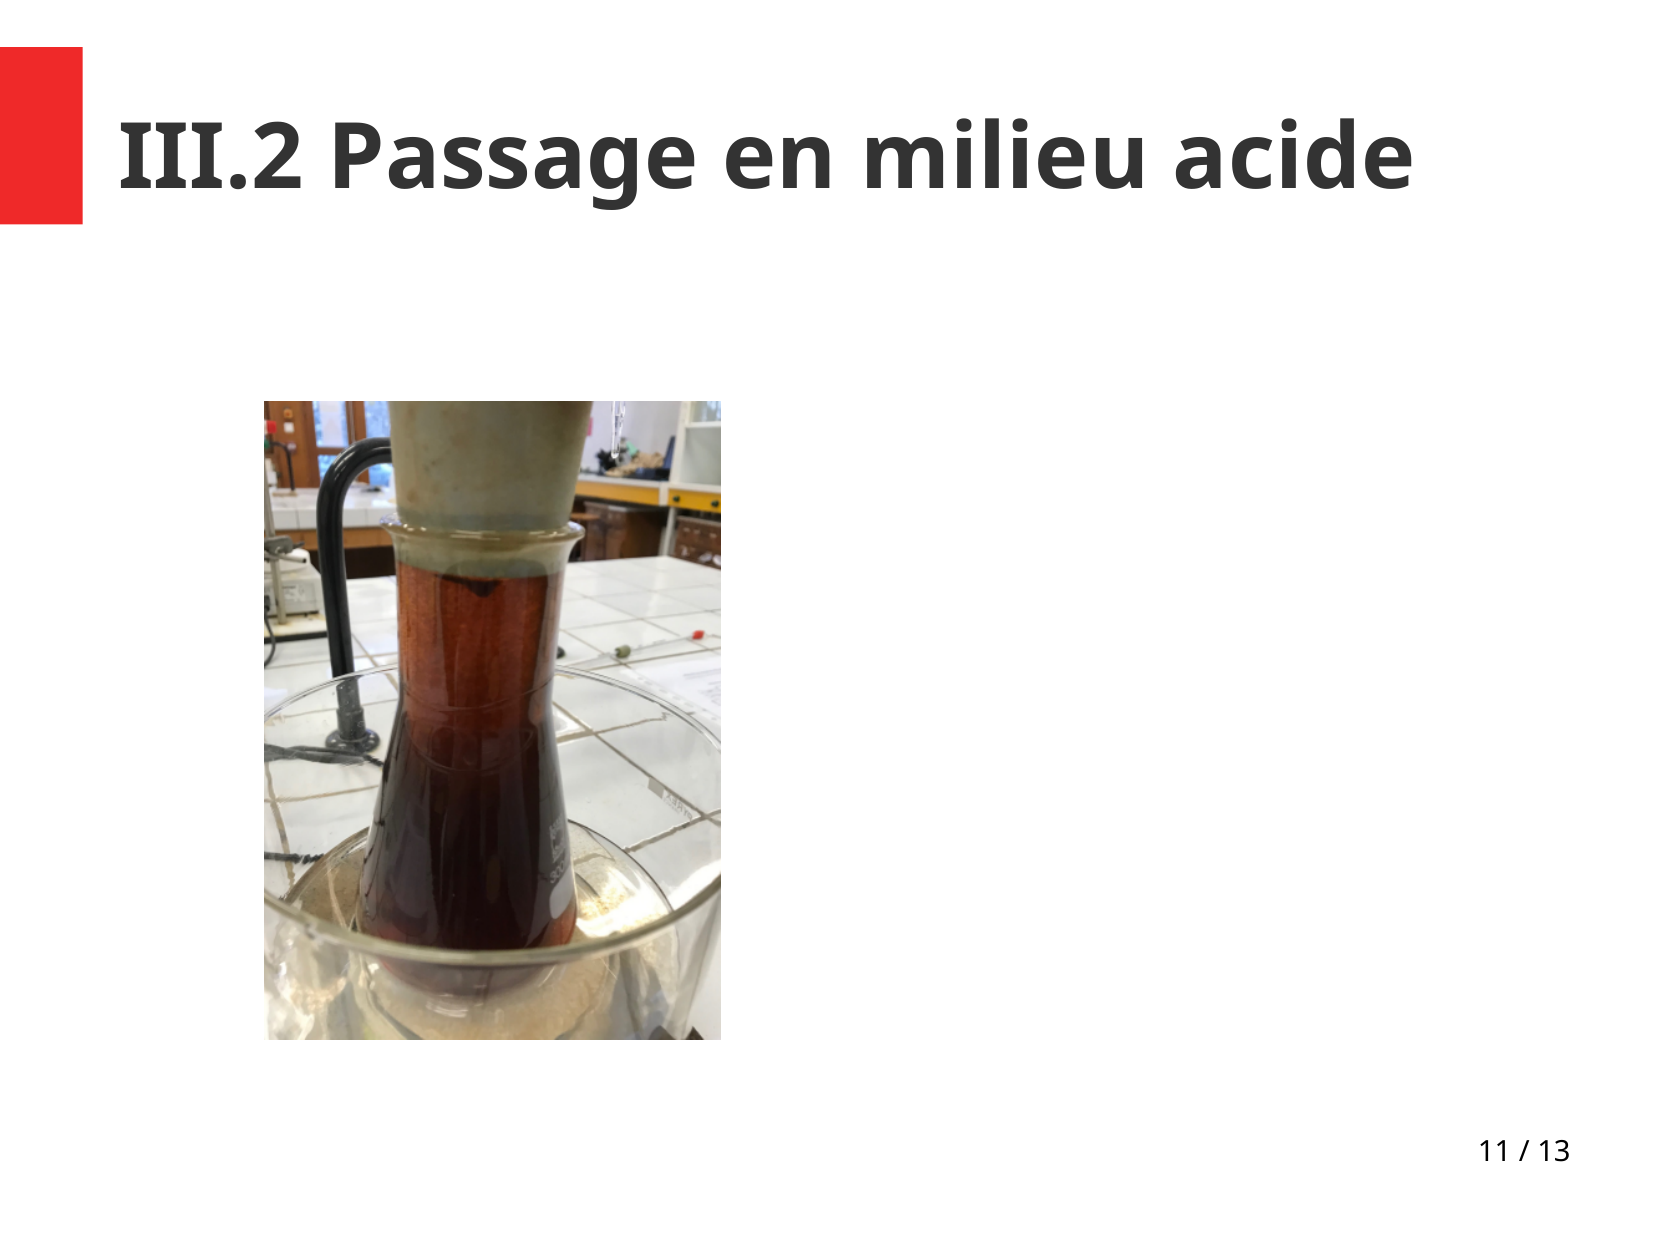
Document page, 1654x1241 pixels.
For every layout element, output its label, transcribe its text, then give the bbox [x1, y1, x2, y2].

picture [264, 401, 721, 1040]
title III.2 Passage en milieu acide [118, 49, 1571, 257]
